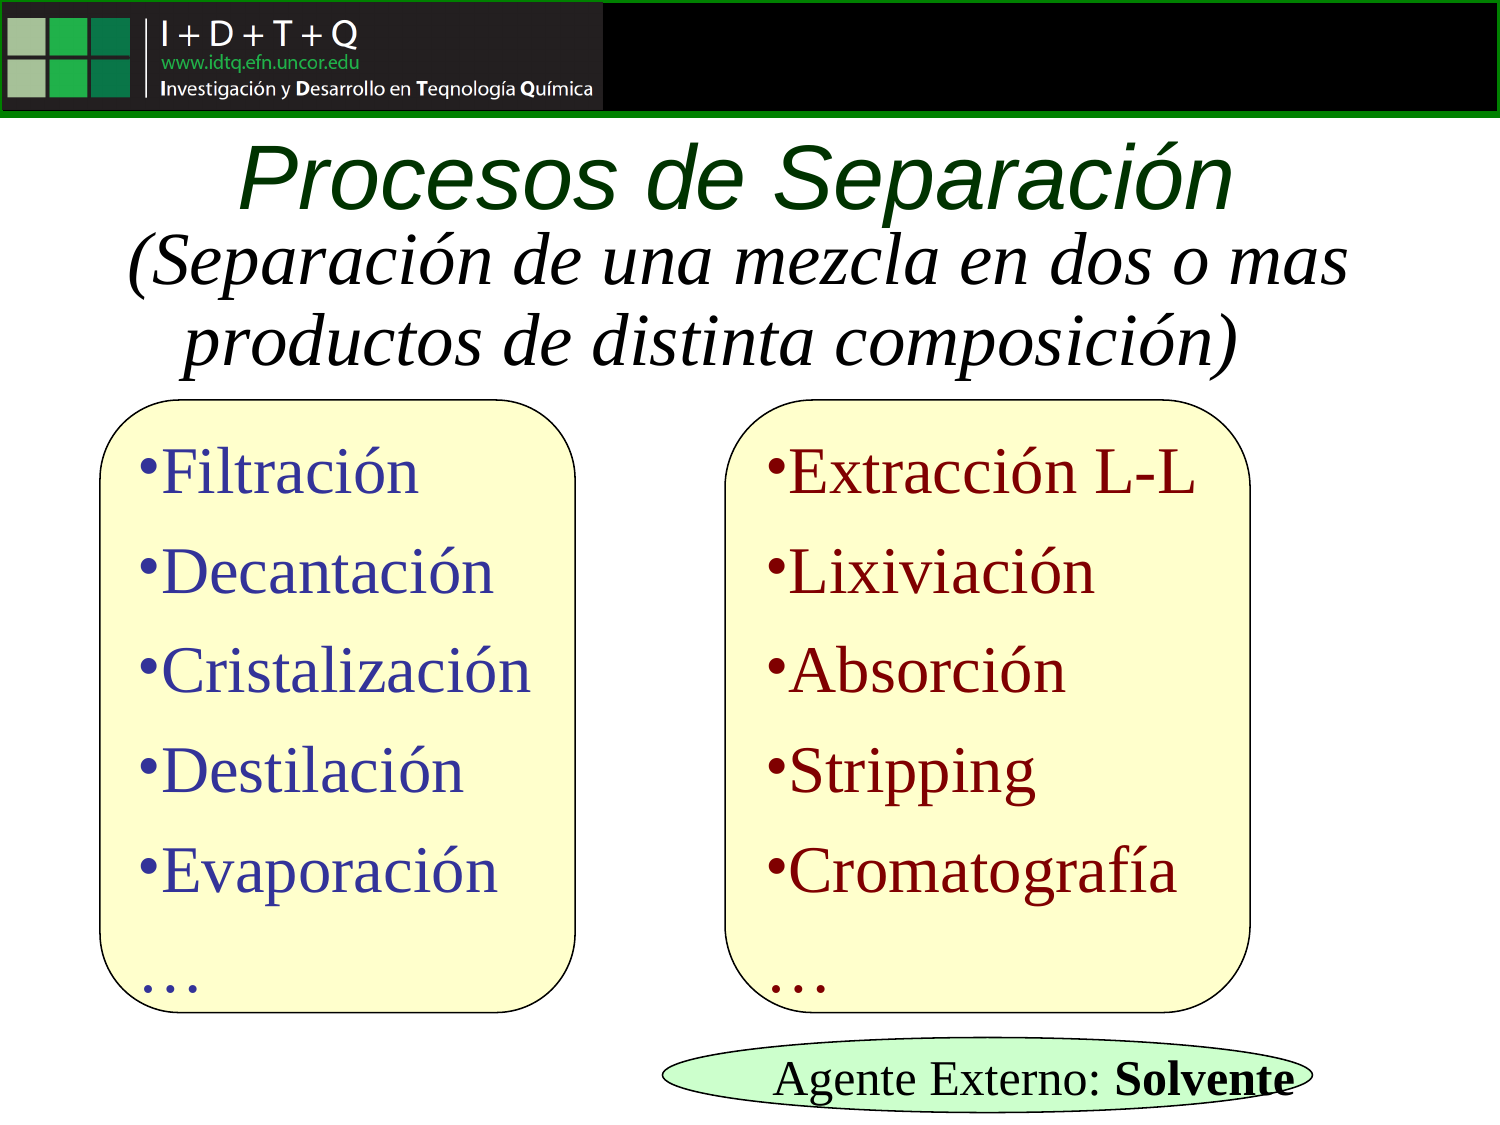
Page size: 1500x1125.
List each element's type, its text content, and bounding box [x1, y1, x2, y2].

picture [2, 2, 603, 110]
text_box Filtración Decantación Cristalización Destilación Evaporación … [99, 399, 576, 1013]
text_box Agente Externo: Solvente [662, 1037, 1313, 1113]
list (Separación de una mezcla en dos o mas productos de distinta composición) [112, 212, 1388, 400]
text_box Extracción L-L Lixiviación Absorción Stripping Cromatografía … [725, 399, 1251, 1013]
title Procesos de Separación [174, 107, 1300, 238]
